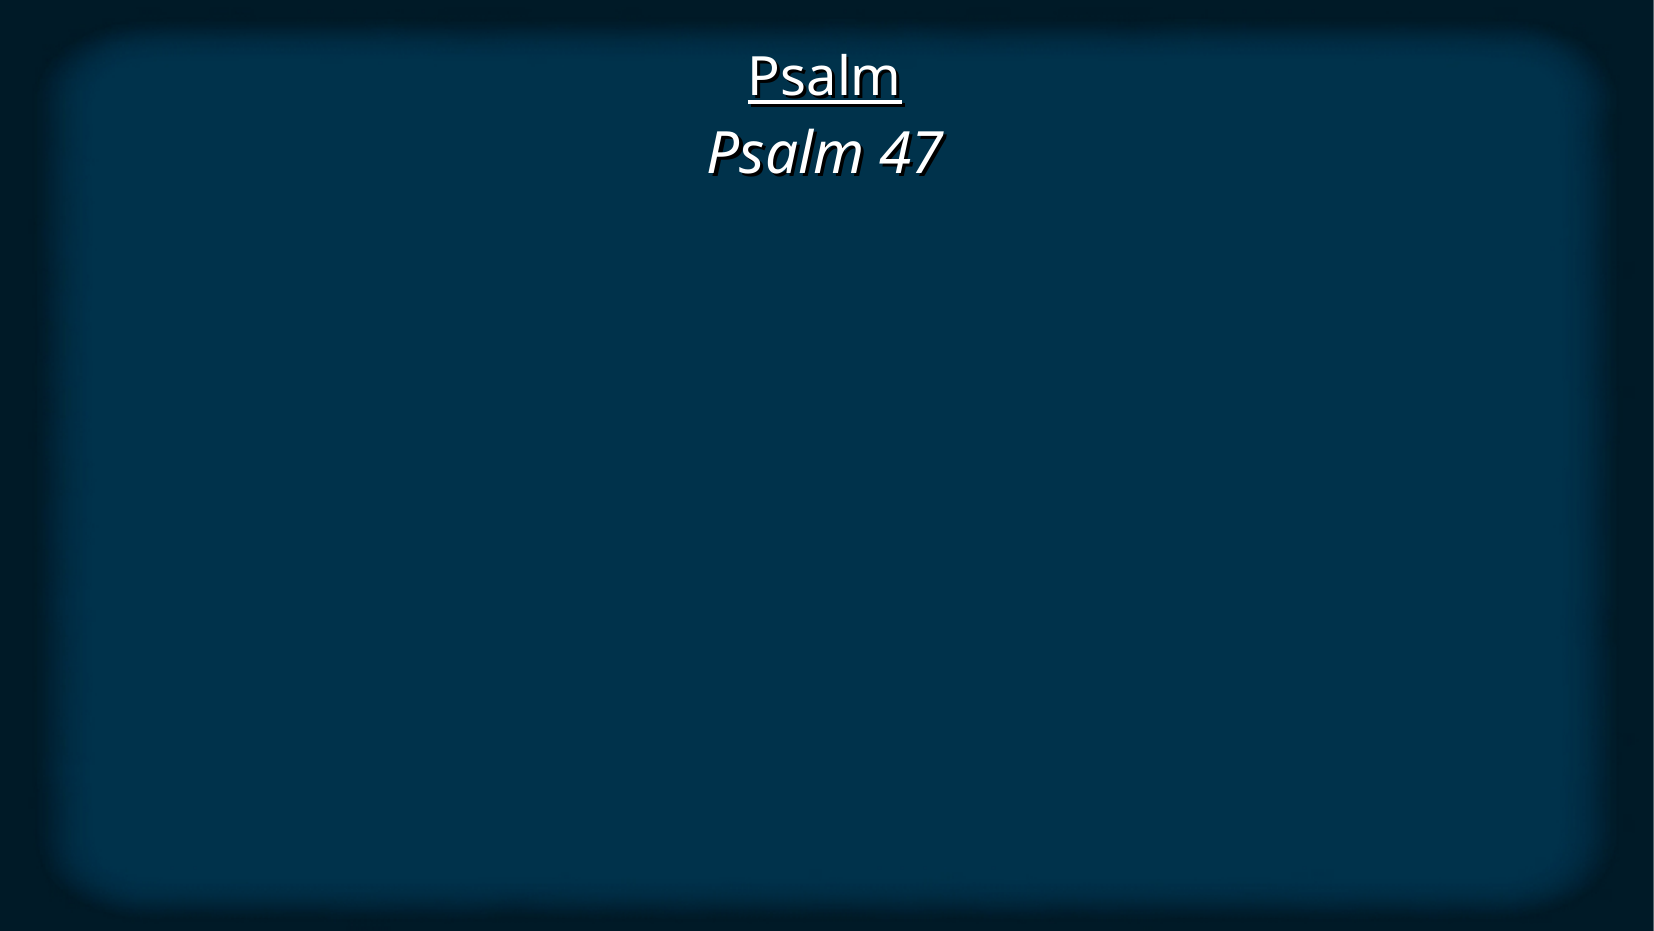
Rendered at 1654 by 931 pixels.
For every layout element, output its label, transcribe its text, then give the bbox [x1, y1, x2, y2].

picture [0, 0, 1654, 931]
text_box Psalm Psalm 47 [105, 30, 1546, 194]
